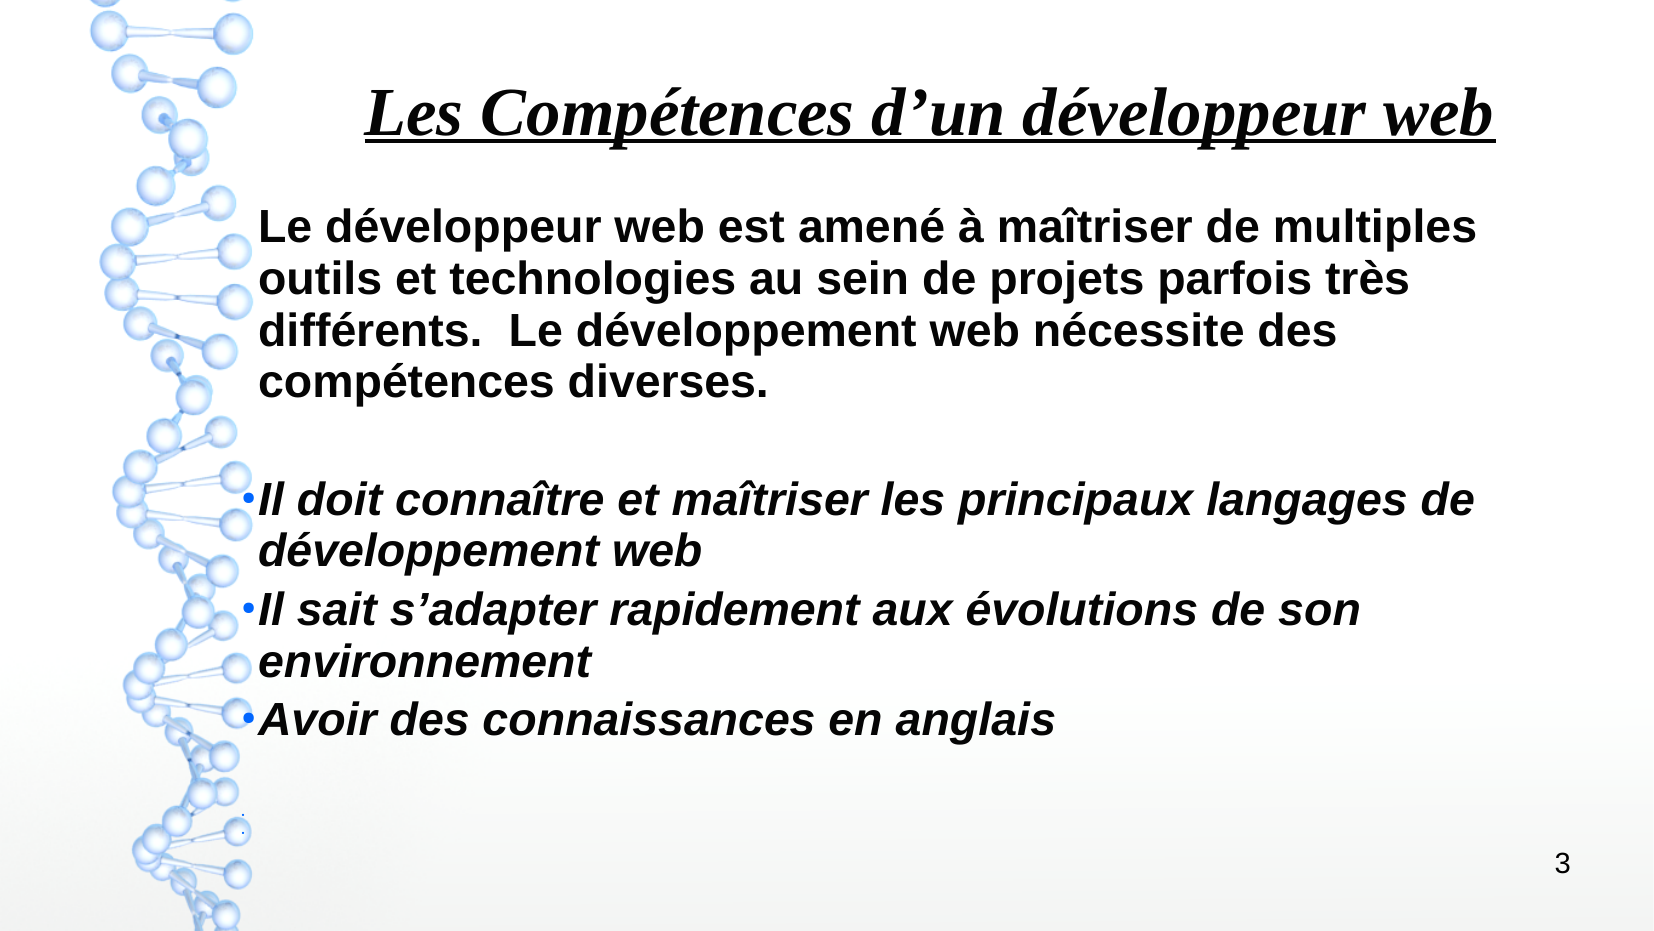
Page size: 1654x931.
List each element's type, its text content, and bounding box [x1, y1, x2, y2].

picture [0, 0, 1654, 931]
list Le développeur web est amené à maîtriser de multiples outils et technologies au sein de projets parfois très différents. Le développement web nécessite des compétences diverses. Il doit connaître et maîtriser les principaux langages de développement web Il sait s’adapter rapidement aux évolutions de son environnement Avoir des connaissances en anglais [236, 200, 1595, 764]
title Les Compétences d’un développeur web [265, 35, 1595, 189]
